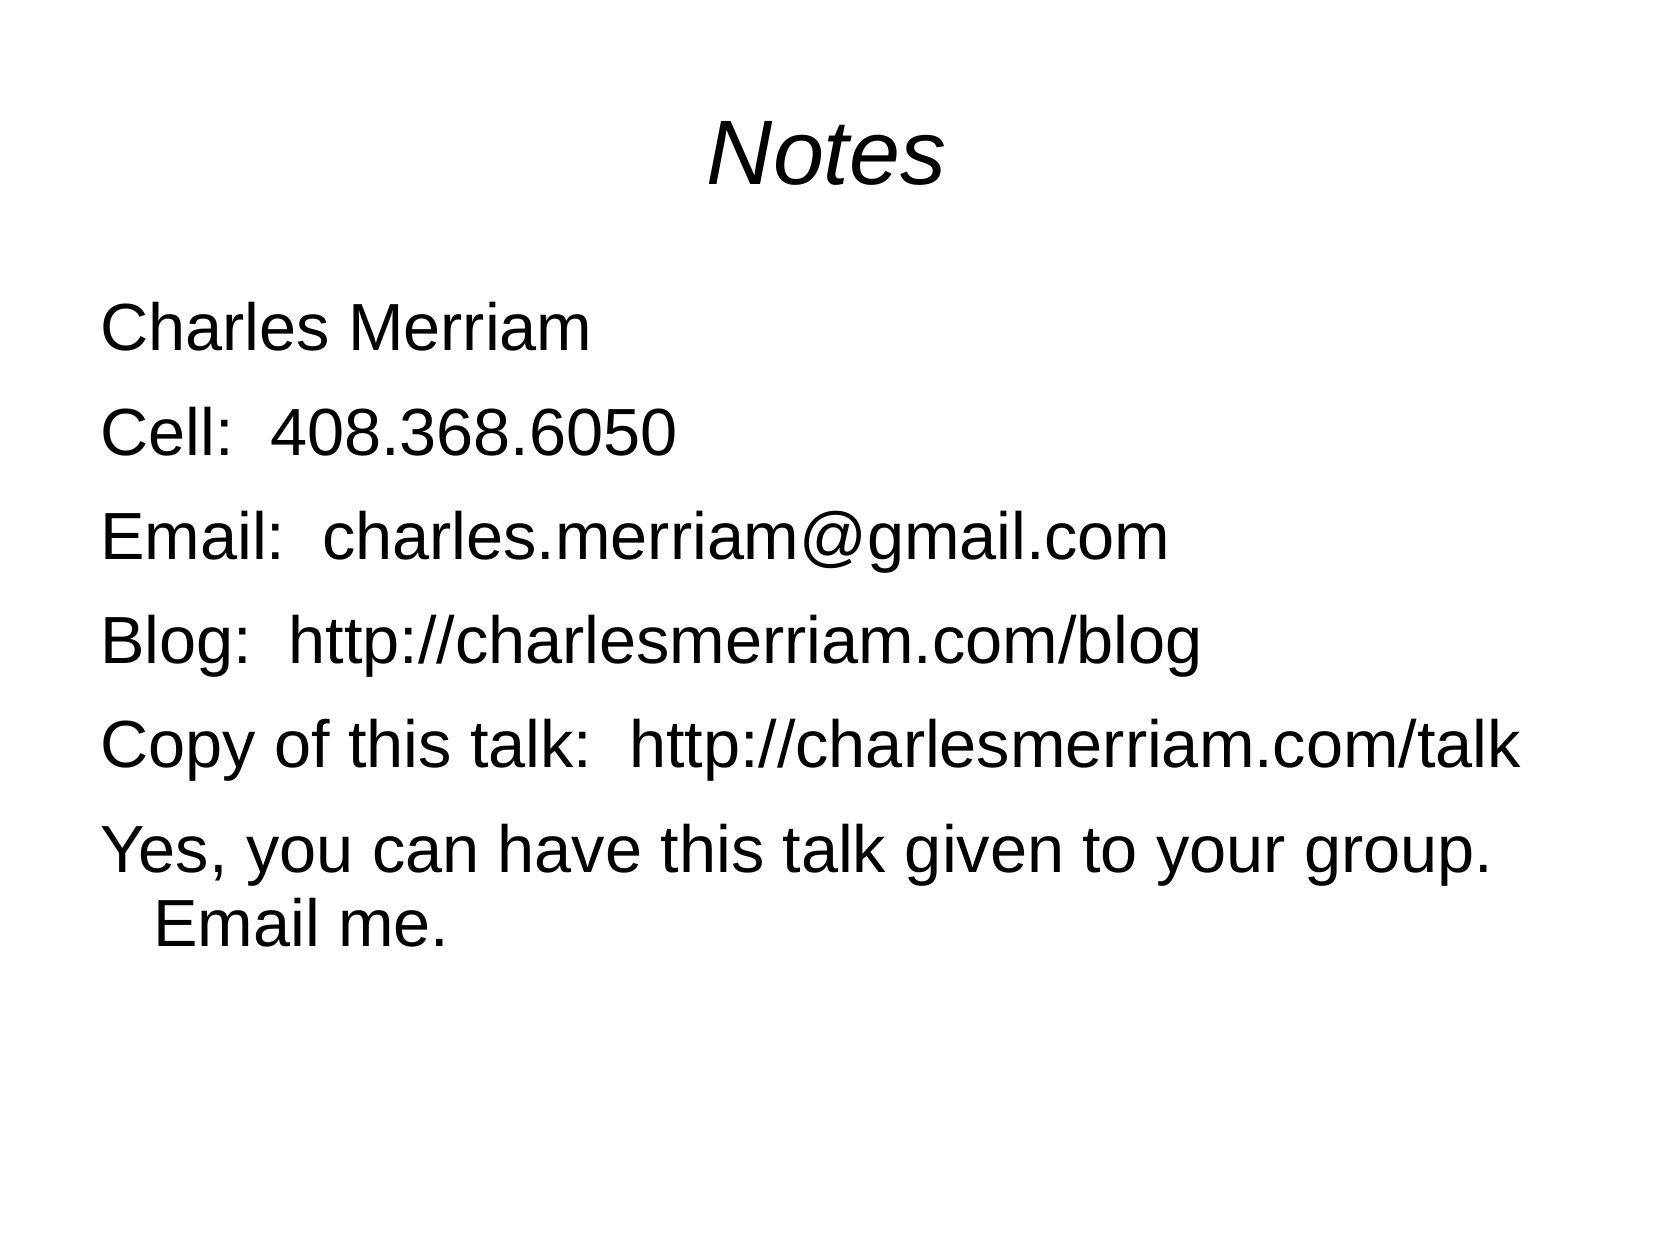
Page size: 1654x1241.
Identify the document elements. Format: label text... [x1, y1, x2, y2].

list Charles Merriam Cell: 408.368.6050 Email: charles.merriam@gmail.com Blog: http://charlesmerriam.com/blog Copy of this talk: http://charlesmerriam.com/talk Yes, you can have this talk given to your group. Email me. [82, 290, 1571, 1233]
title Notes [82, 56, 1571, 250]
